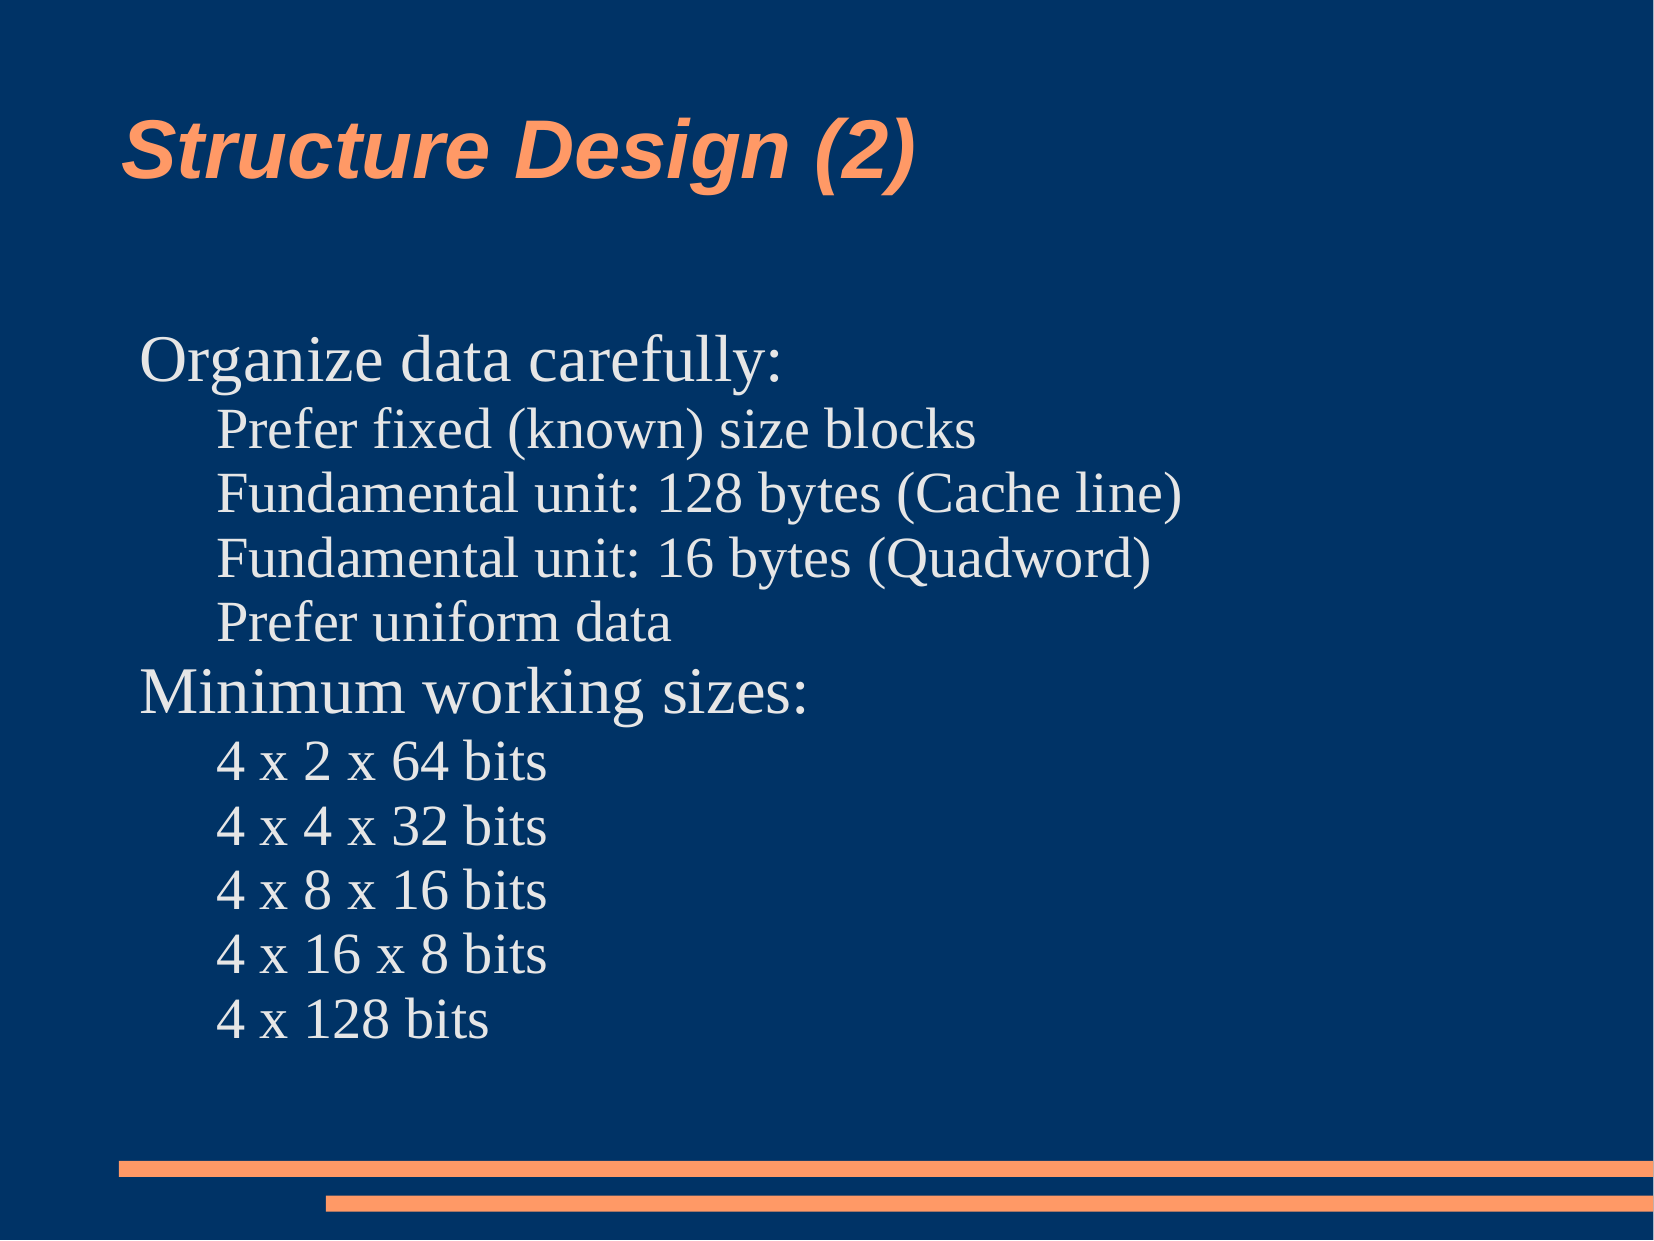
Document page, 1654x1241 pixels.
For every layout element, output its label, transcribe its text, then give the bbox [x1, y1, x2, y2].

title Structure Design (2) [121, 46, 1534, 254]
list Organize data carefully: Prefer fixed (known) size blocks Fundamental unit: 128 bytes (Cache line) Fundamental unit: 16 bytes (Quadword) Prefer uniform data Minimum working sizes: 4 x 2 x 64 bits 4 x 4 x 32 bits 4 x 8 x 16 bits 4 x 16 x 8 bits 4 x 128 bits [121, 322, 1561, 1133]
